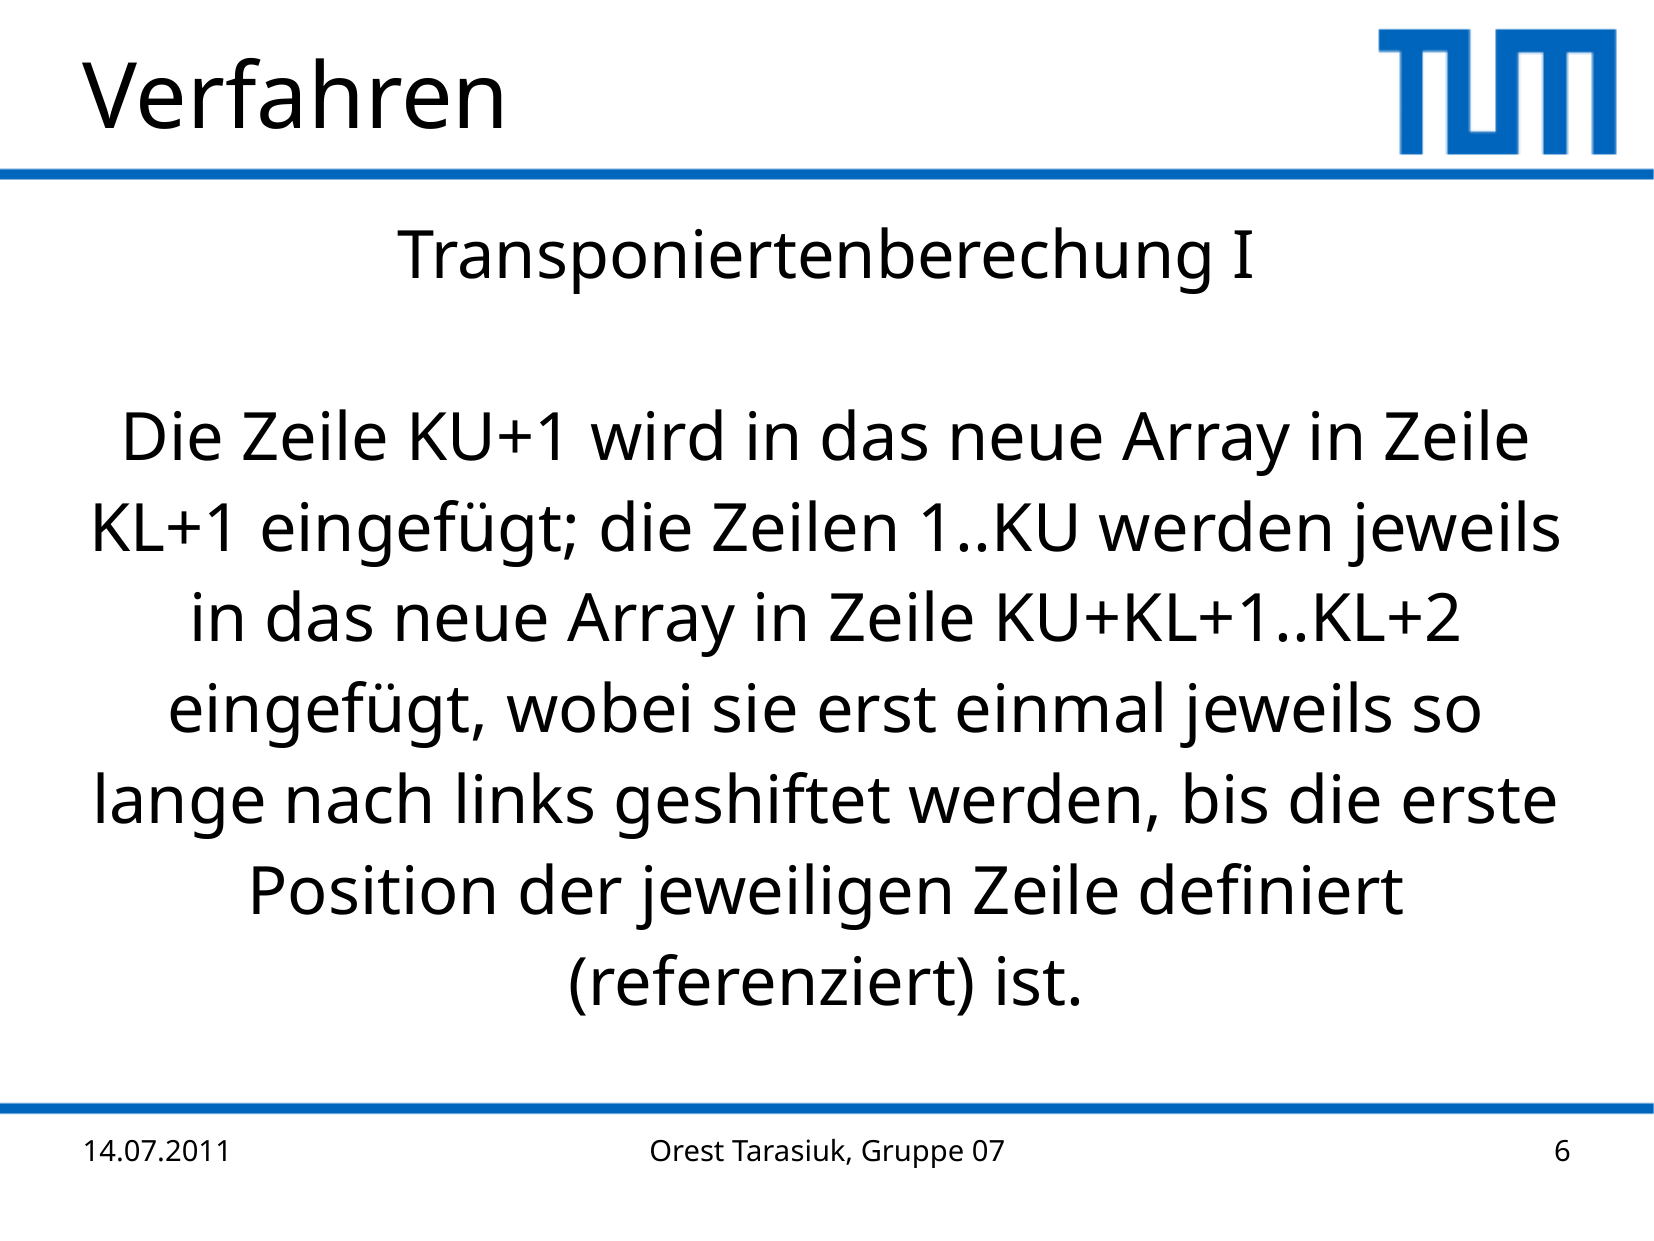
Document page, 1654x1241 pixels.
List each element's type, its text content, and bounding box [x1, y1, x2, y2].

picture [0, 0, 1654, 1241]
subtitle Transponiertenberechung I Die Zeile KU+1 wird in das neue Array in Zeile KL+1 eingefügt; die Zeilen 1..KU werden jeweils in das neue Array in Zeile KU+KL+1..KL+2 eingefügt, wobei sie erst einmal jeweils so lange nach links geshiftet werden, bis die erste Position der jeweiligen Zeile definiert (referenziert) ist. [82, 206, 1571, 1026]
title Verfahren [82, 41, 1359, 145]
